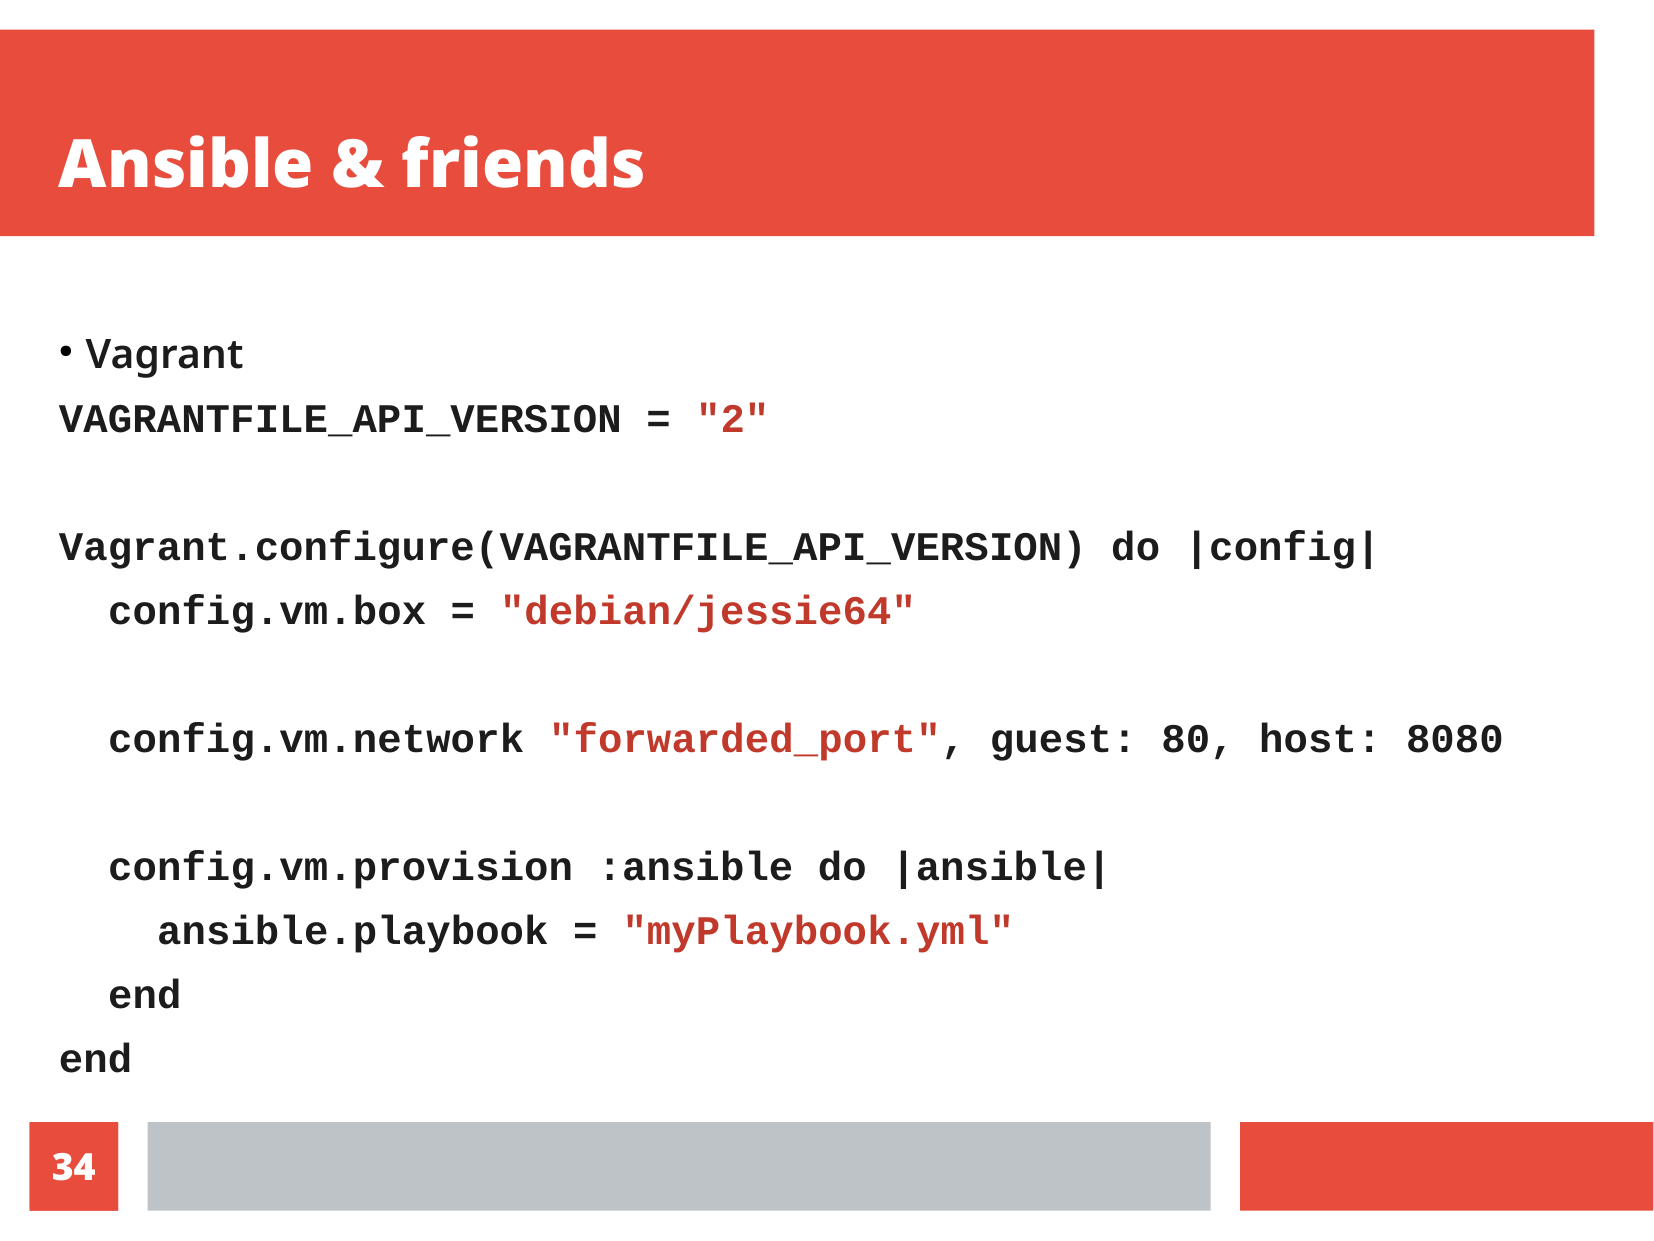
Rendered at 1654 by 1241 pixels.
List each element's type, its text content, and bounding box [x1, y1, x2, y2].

text_box [59, 324, 1565, 1093]
title Ansible & friends [59, 59, 1595, 207]
